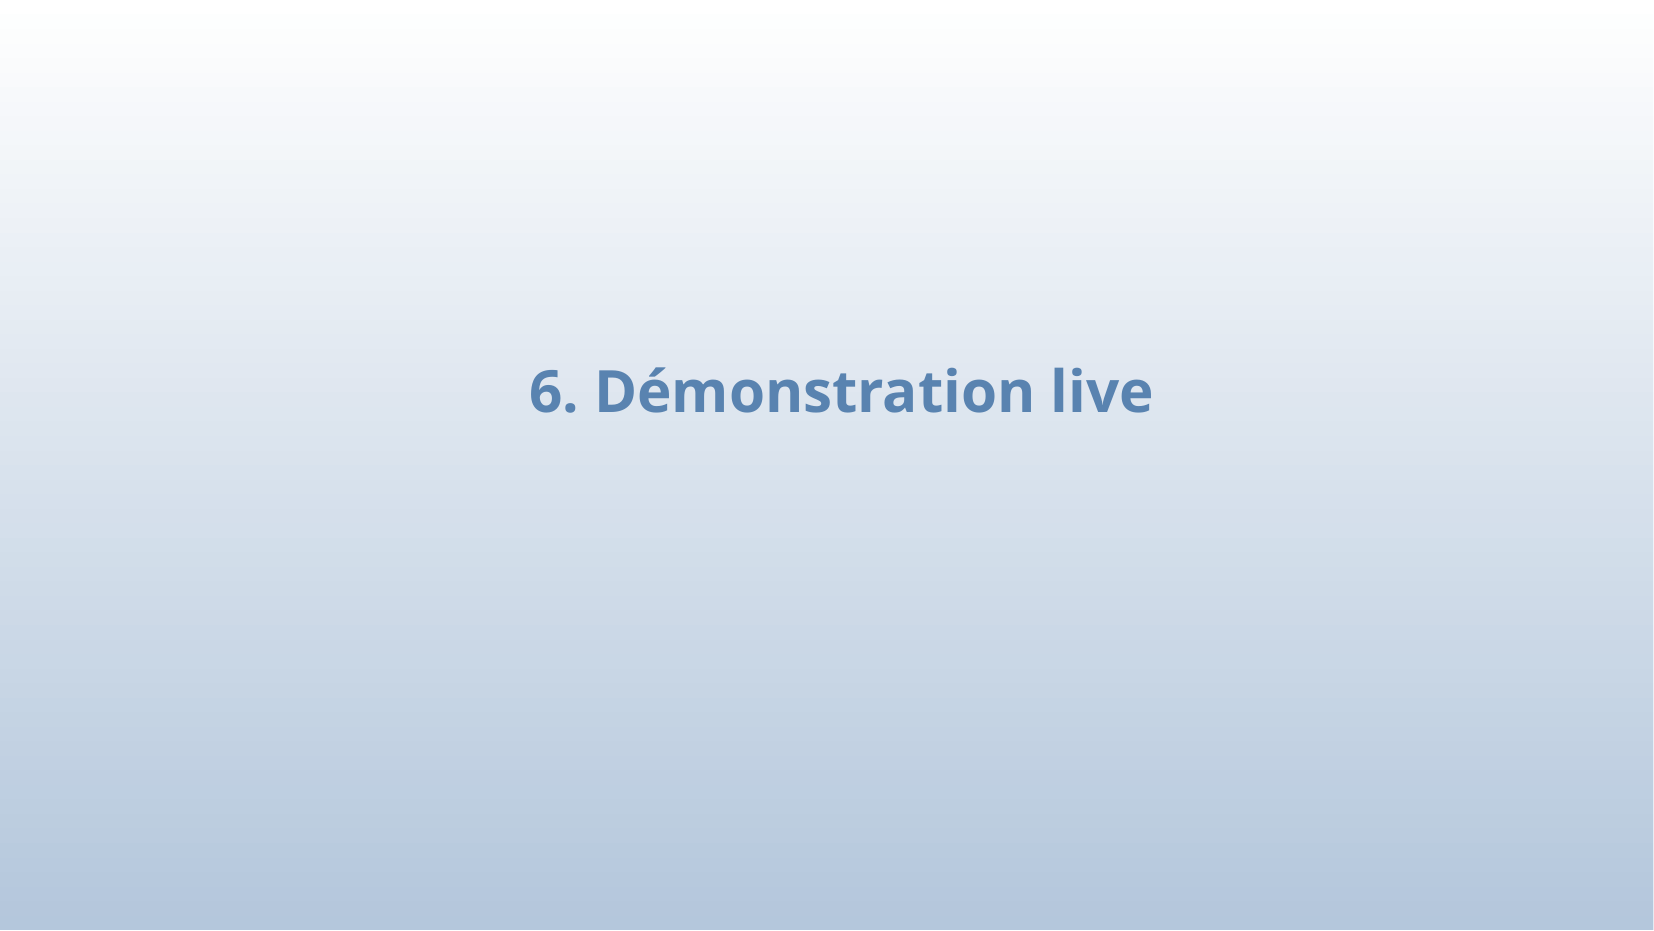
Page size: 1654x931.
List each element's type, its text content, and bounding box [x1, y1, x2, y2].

text_box [59, 177, 1595, 886]
text_box 6. Démonstration live [383, 324, 1300, 443]
